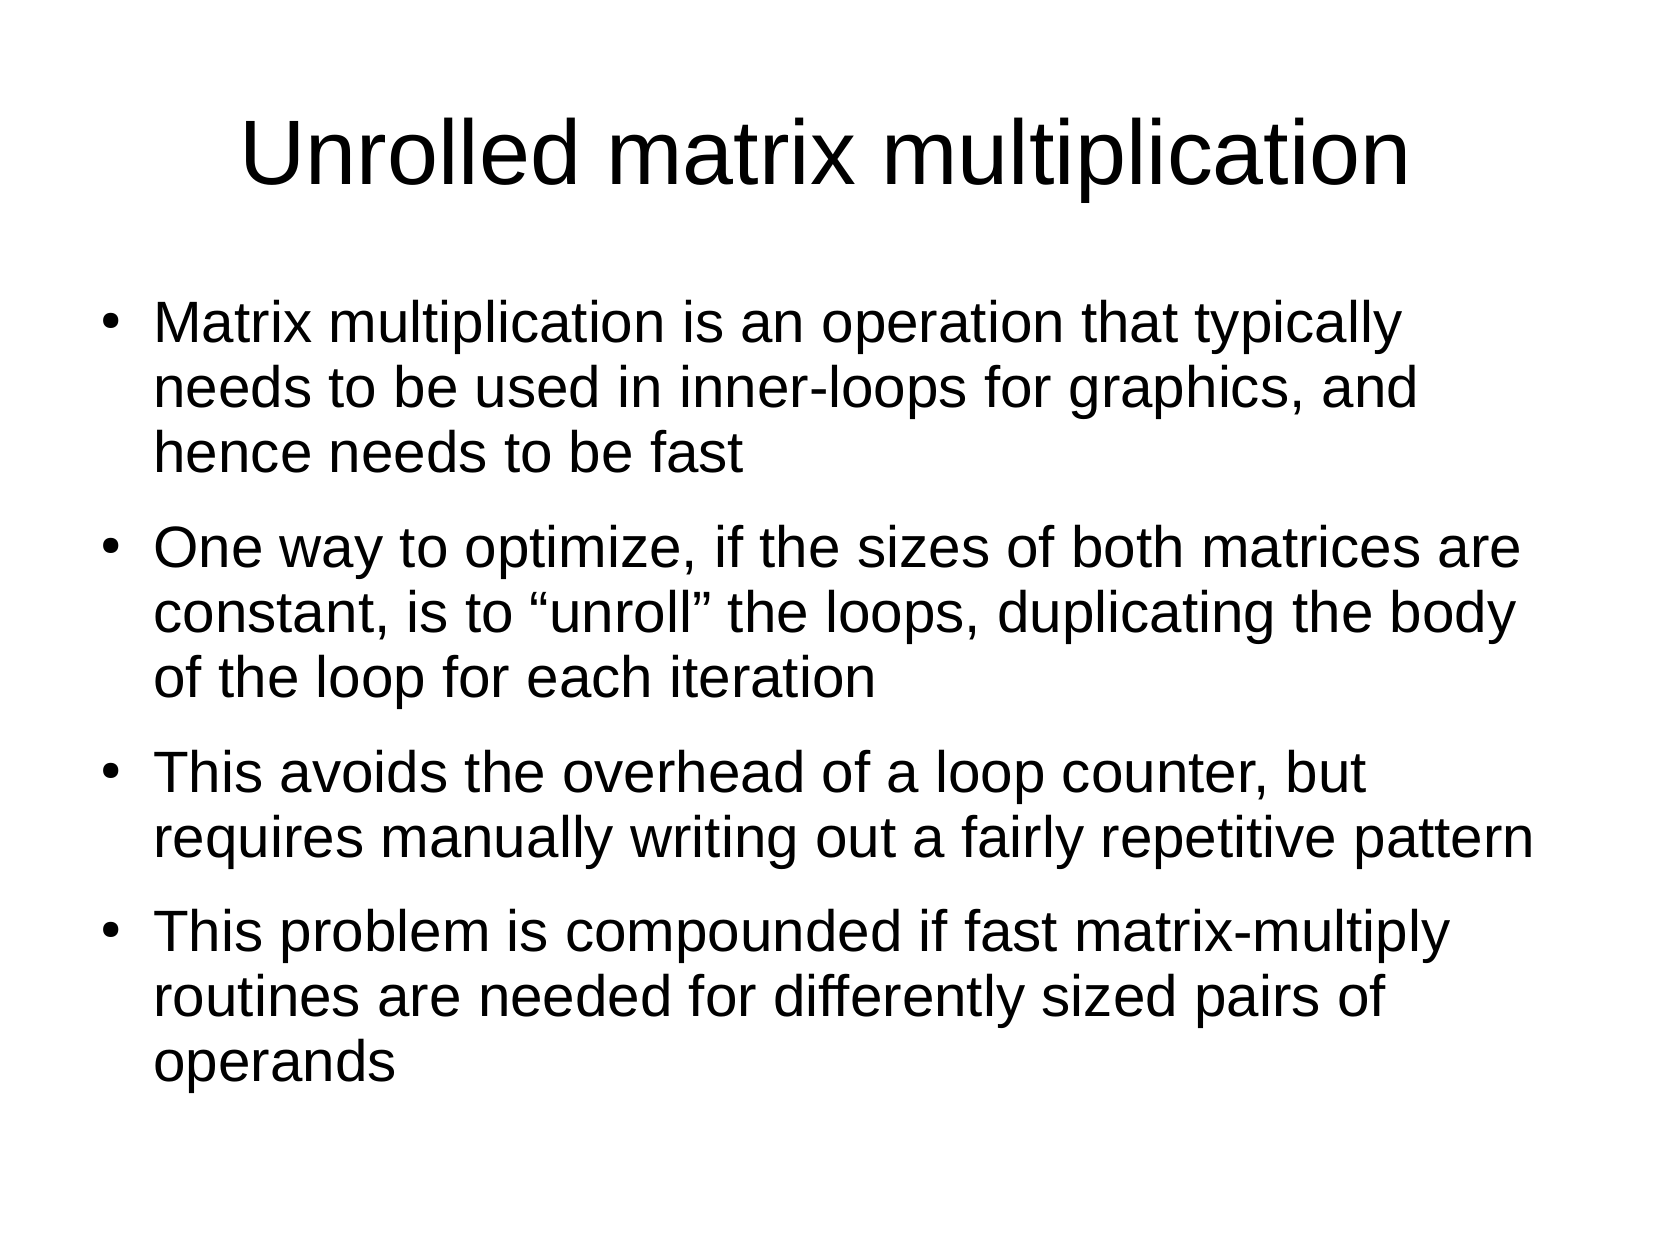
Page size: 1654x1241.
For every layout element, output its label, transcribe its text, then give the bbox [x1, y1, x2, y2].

list Matrix multiplication is an operation that typically needs to be used in inner-loops for graphics, and hence needs to be fast One way to optimize, if the sizes of both matrices are constant, is to “unroll” the loops, duplicating the body of the loop for each iteration This avoids the overhead of a loop counter, but requires manually writing out a fairly repetitive pattern This problem is compounded if fast matrix-multiply routines are needed for differently sized pairs of operands [82, 290, 1571, 1109]
title Unrolled matrix multiplication [82, 49, 1571, 257]
